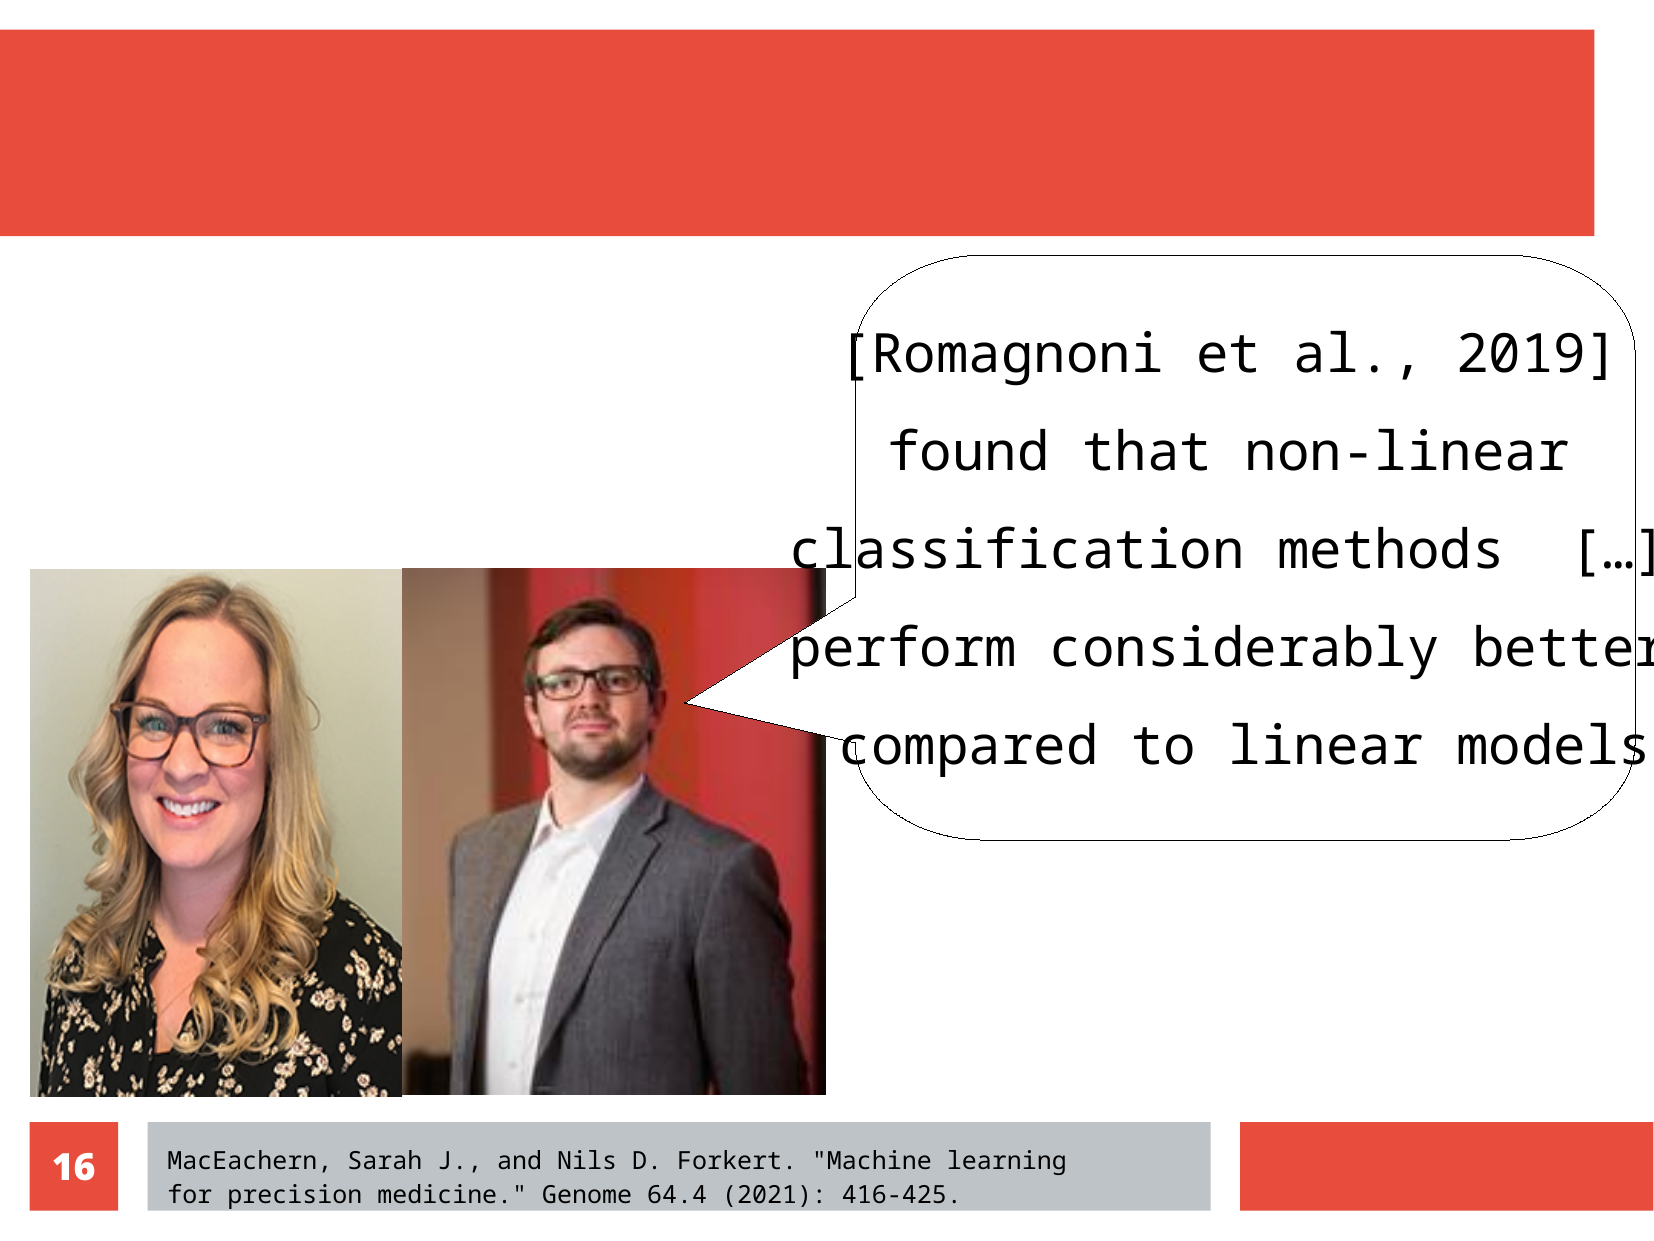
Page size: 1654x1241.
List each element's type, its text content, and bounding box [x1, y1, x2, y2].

text_box MacEachern, Sarah J., and Nils D. Forkert. "Machine learning for precision medicine." Genome 64.4 (2021): 416-425. [152, 1135, 1201, 1201]
picture [30, 568, 826, 1097]
text_box [Romagnoni et al., 2019] found that non-linear classification methods […] perform considerably better compared to linear models [684, 255, 1636, 841]
